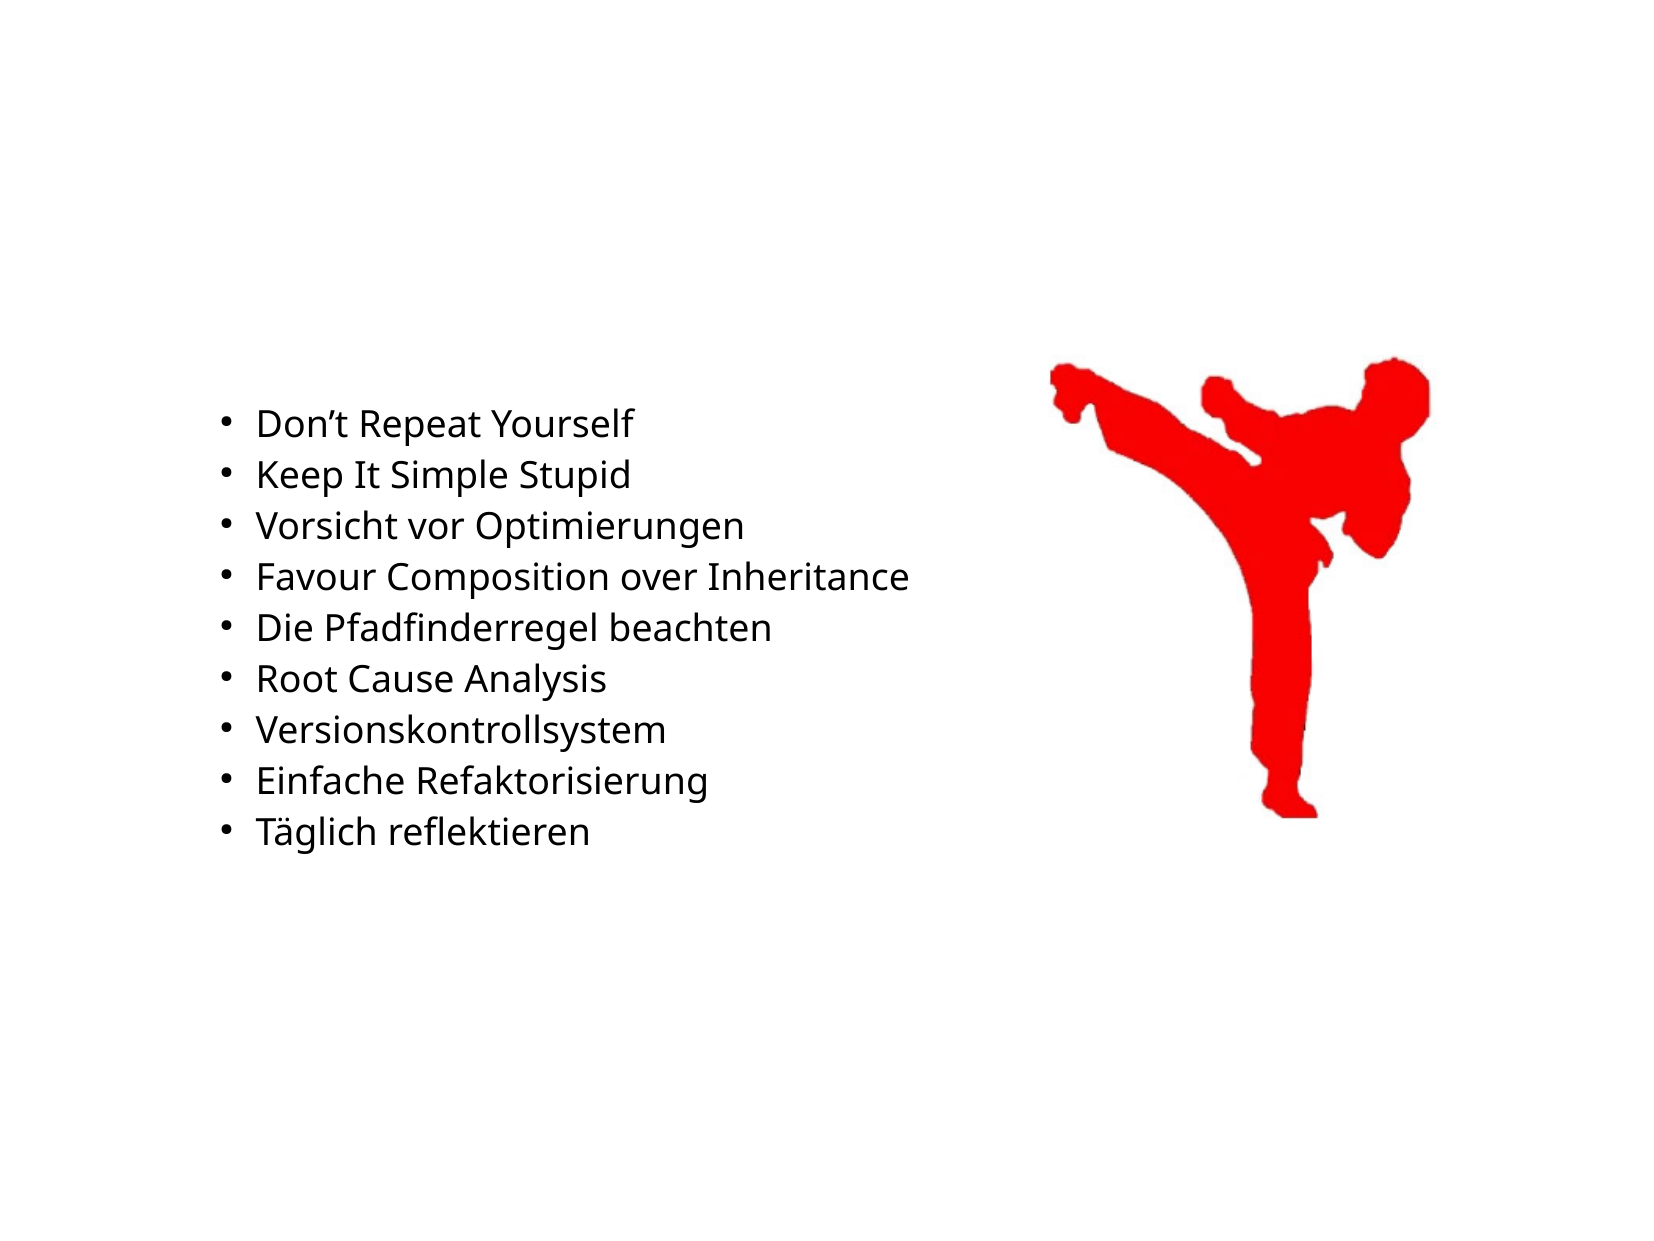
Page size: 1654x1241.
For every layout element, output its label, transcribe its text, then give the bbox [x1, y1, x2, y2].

text_box Don’t Repeat Yourself Keep It Simple Stupid Vorsicht vor Optimierungen Favour Composition over Inheritance Die Pfadfinderregel beachten Root Cause Analysis Versionskontrollsystem Einfache Refaktorisierung Täglich reflektieren [205, 389, 1241, 831]
picture [1024, 330, 1459, 845]
